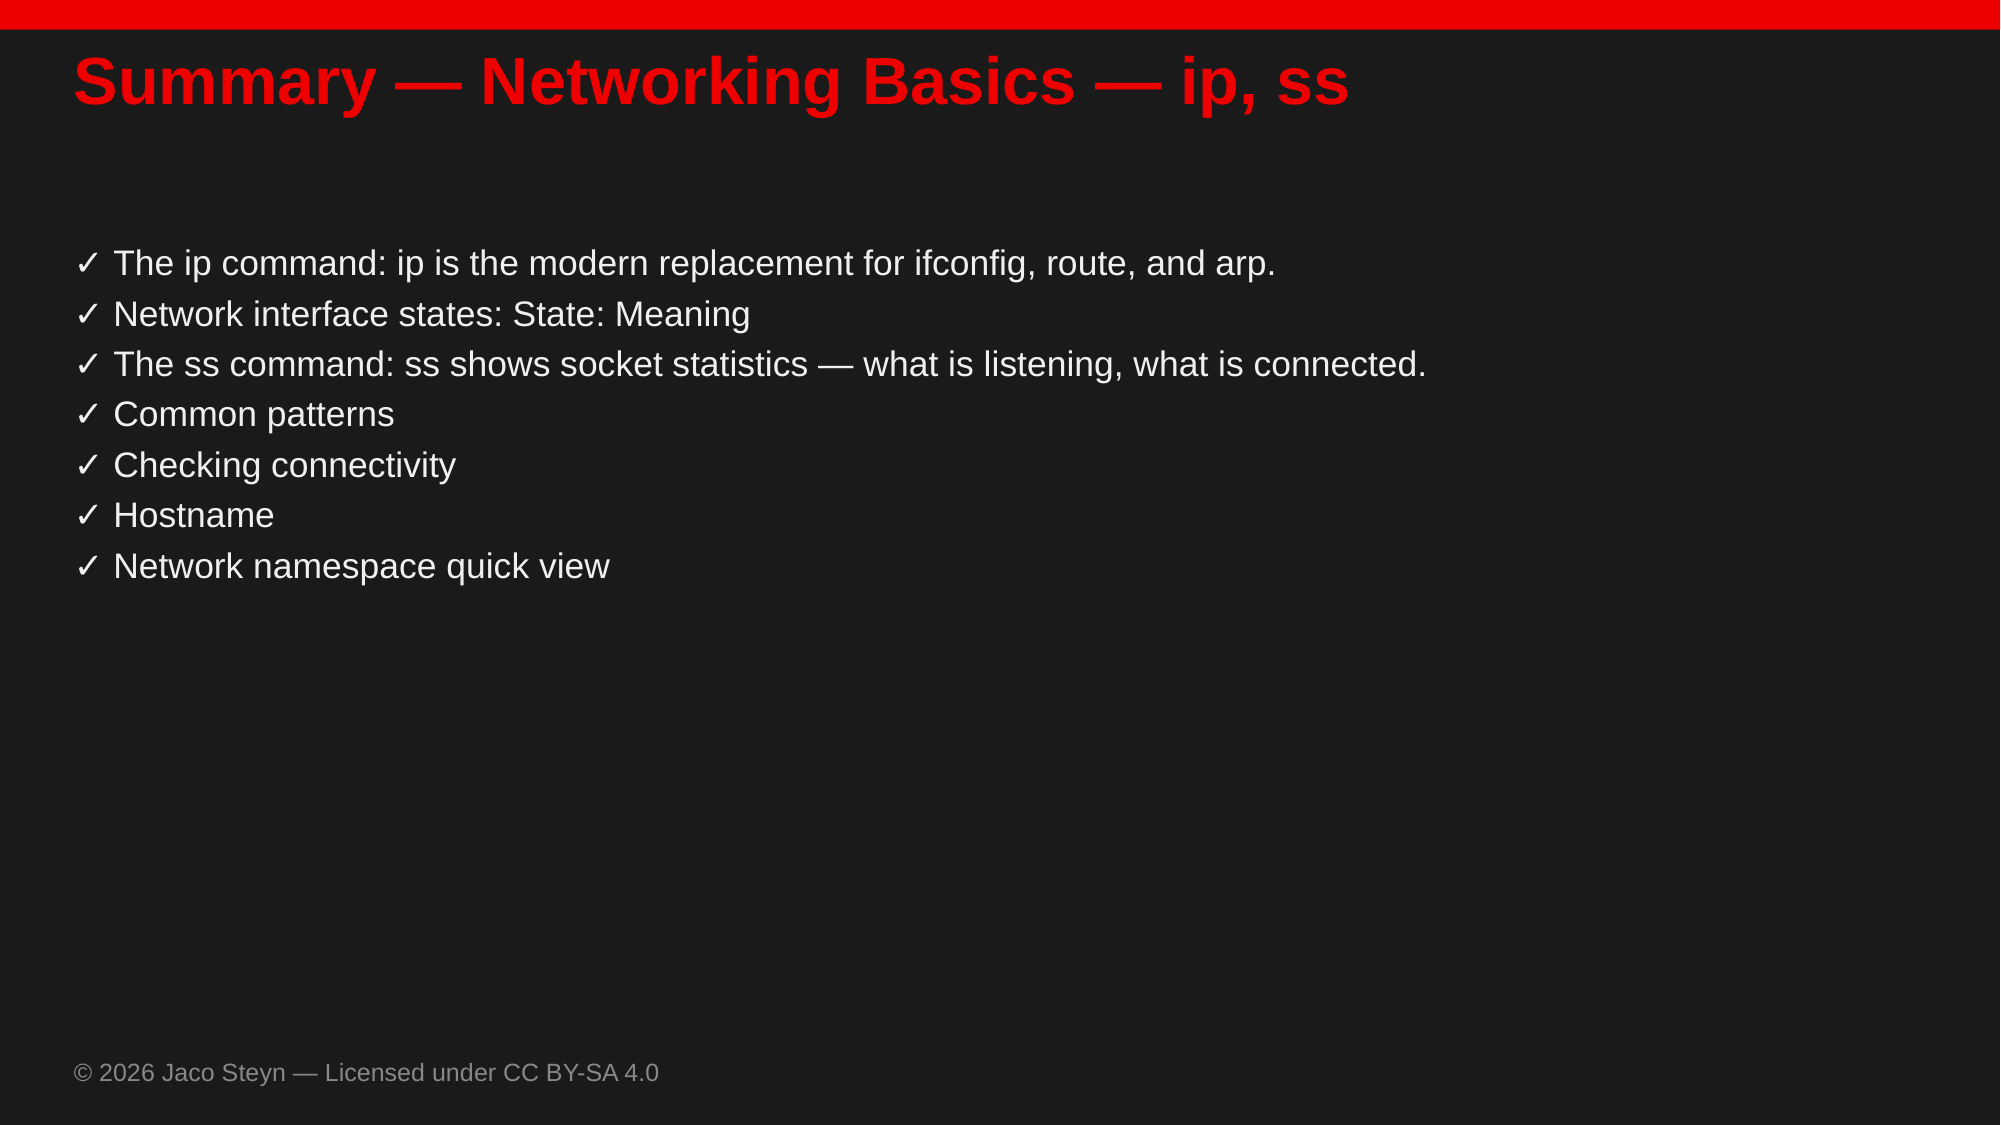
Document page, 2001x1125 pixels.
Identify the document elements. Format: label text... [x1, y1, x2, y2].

text_box © 2026 Jaco Steyn — Licensed under CC BY-SA 4.0 [59, 1051, 1942, 1093]
text_box ✓ The ip command: ip is the modern replacement for ifconfig, route, and arp. ✓ Network interface states: State: Meaning ✓ The ss command: ss shows socket statistics — what is listening, what is connected. ✓ Common patterns ✓ Checking connectivity ✓ Hostname ✓ Network namespace quick view [59, 236, 1942, 1037]
text_box [0, 0, 2001, 30]
text_box Summary — Networking Basics — ip, ss [59, 36, 1942, 208]
